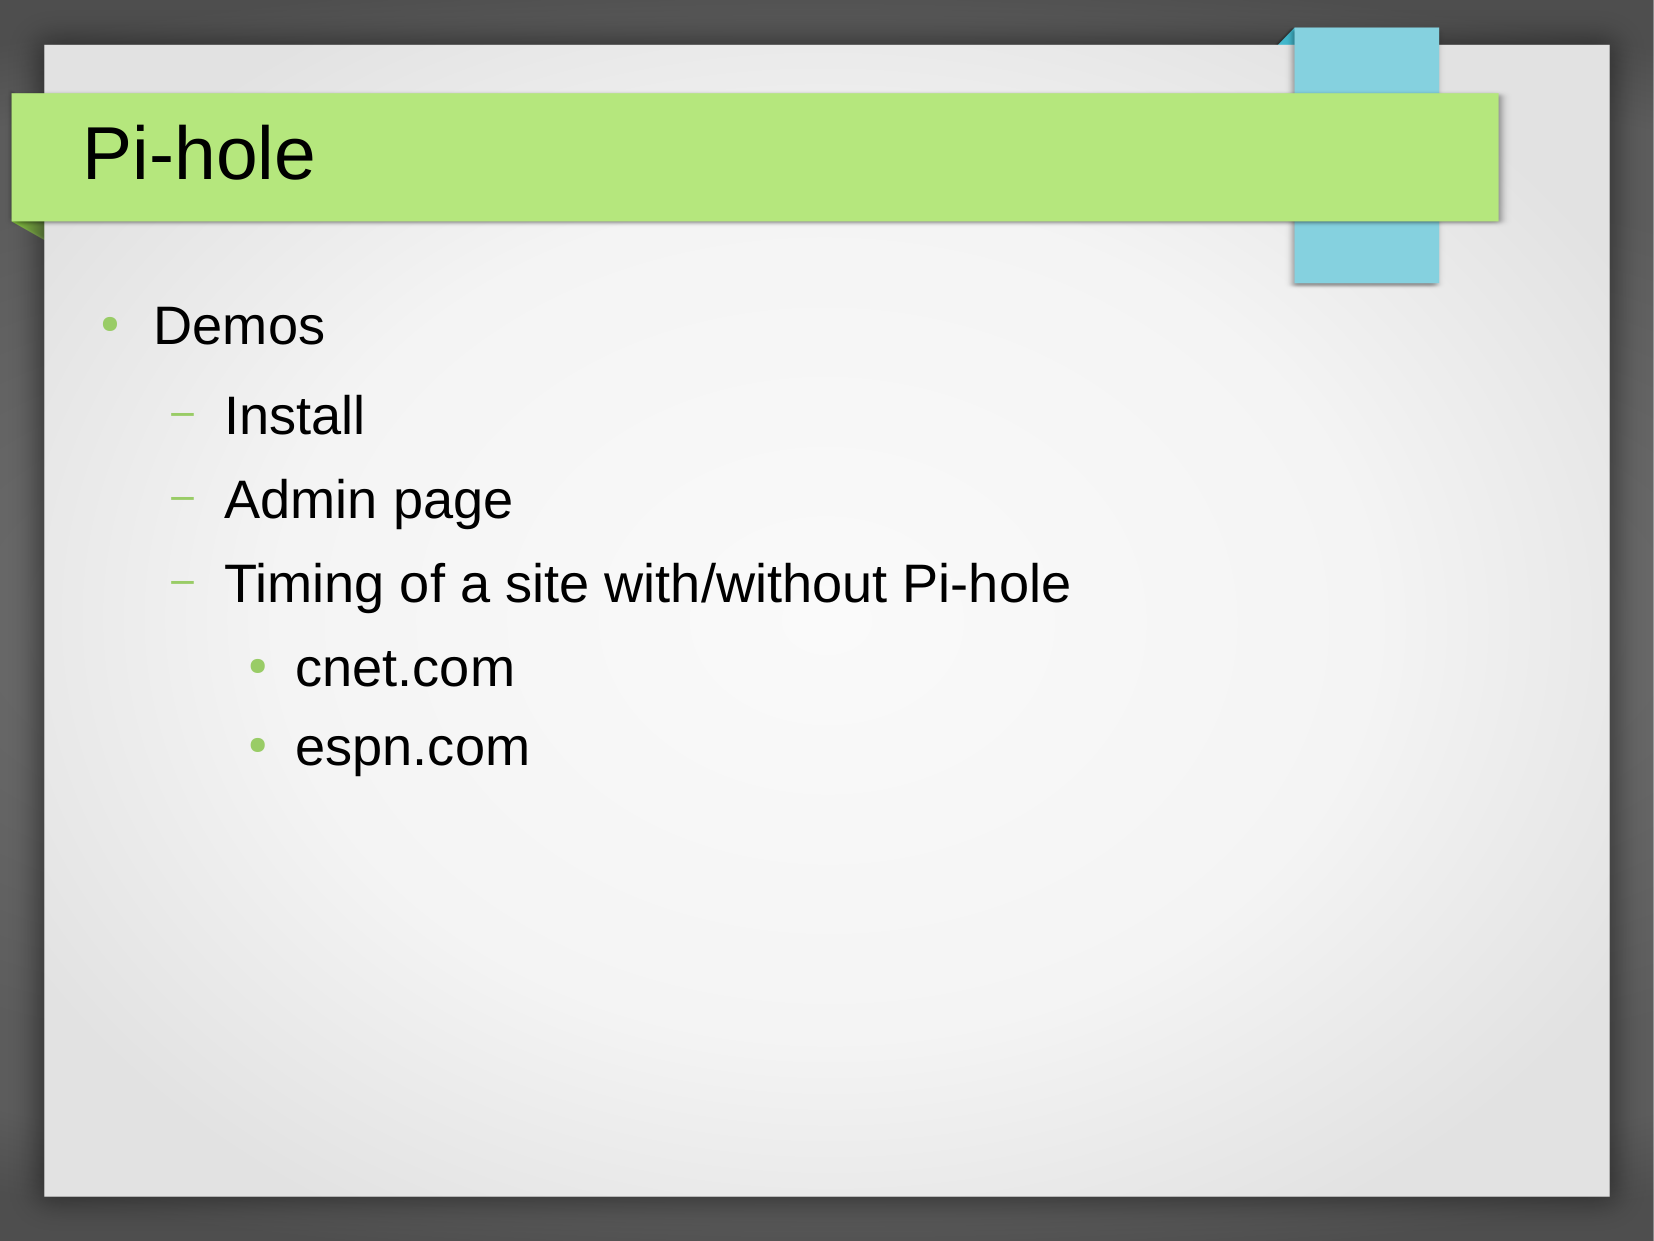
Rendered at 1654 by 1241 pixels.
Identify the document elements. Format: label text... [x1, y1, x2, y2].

list Demos Install Admin page Timing of a site with/without Pi-hole cnet.com espn.com [82, 295, 1571, 1015]
picture [0, 0, 1654, 1241]
title Pi-hole [82, 94, 1264, 213]
